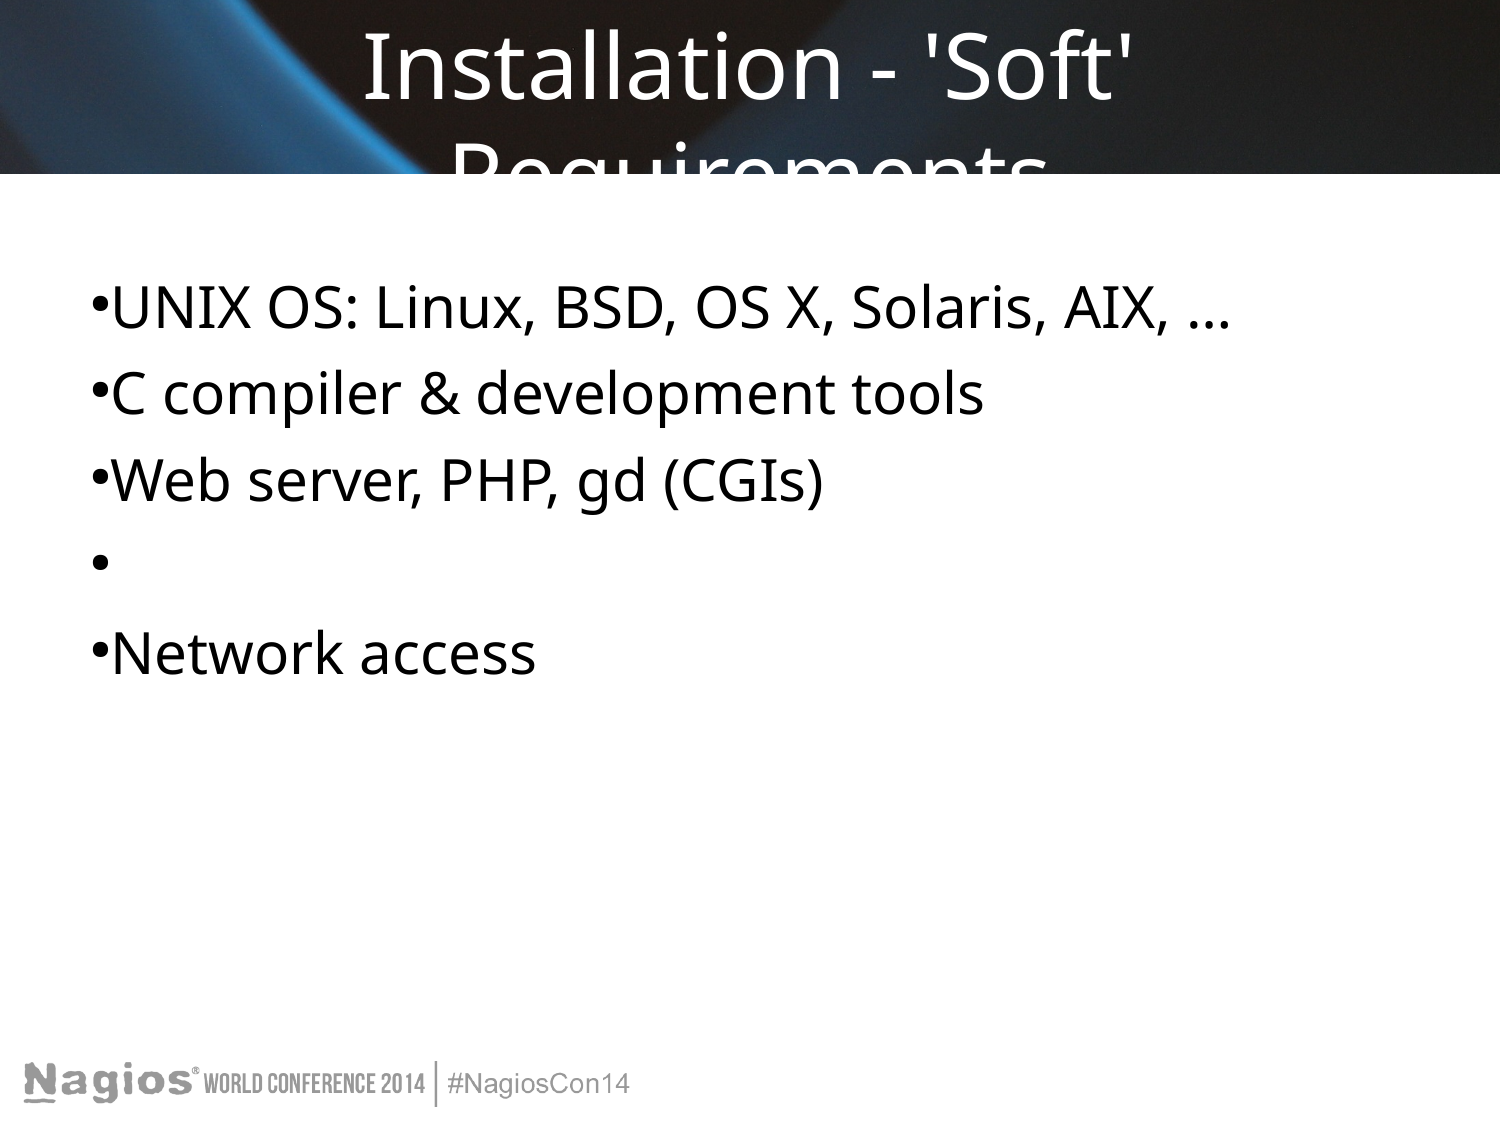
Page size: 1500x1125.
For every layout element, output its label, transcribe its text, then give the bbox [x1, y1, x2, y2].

title Installation - 'Soft' Requirements [75, 0, 1426, 174]
list UNIX OS: Linux, BSD, OS X, Solaris, AIX, … C compiler & development tools Web server, PHP, gd (CGIs) Network access [75, 262, 1426, 1005]
